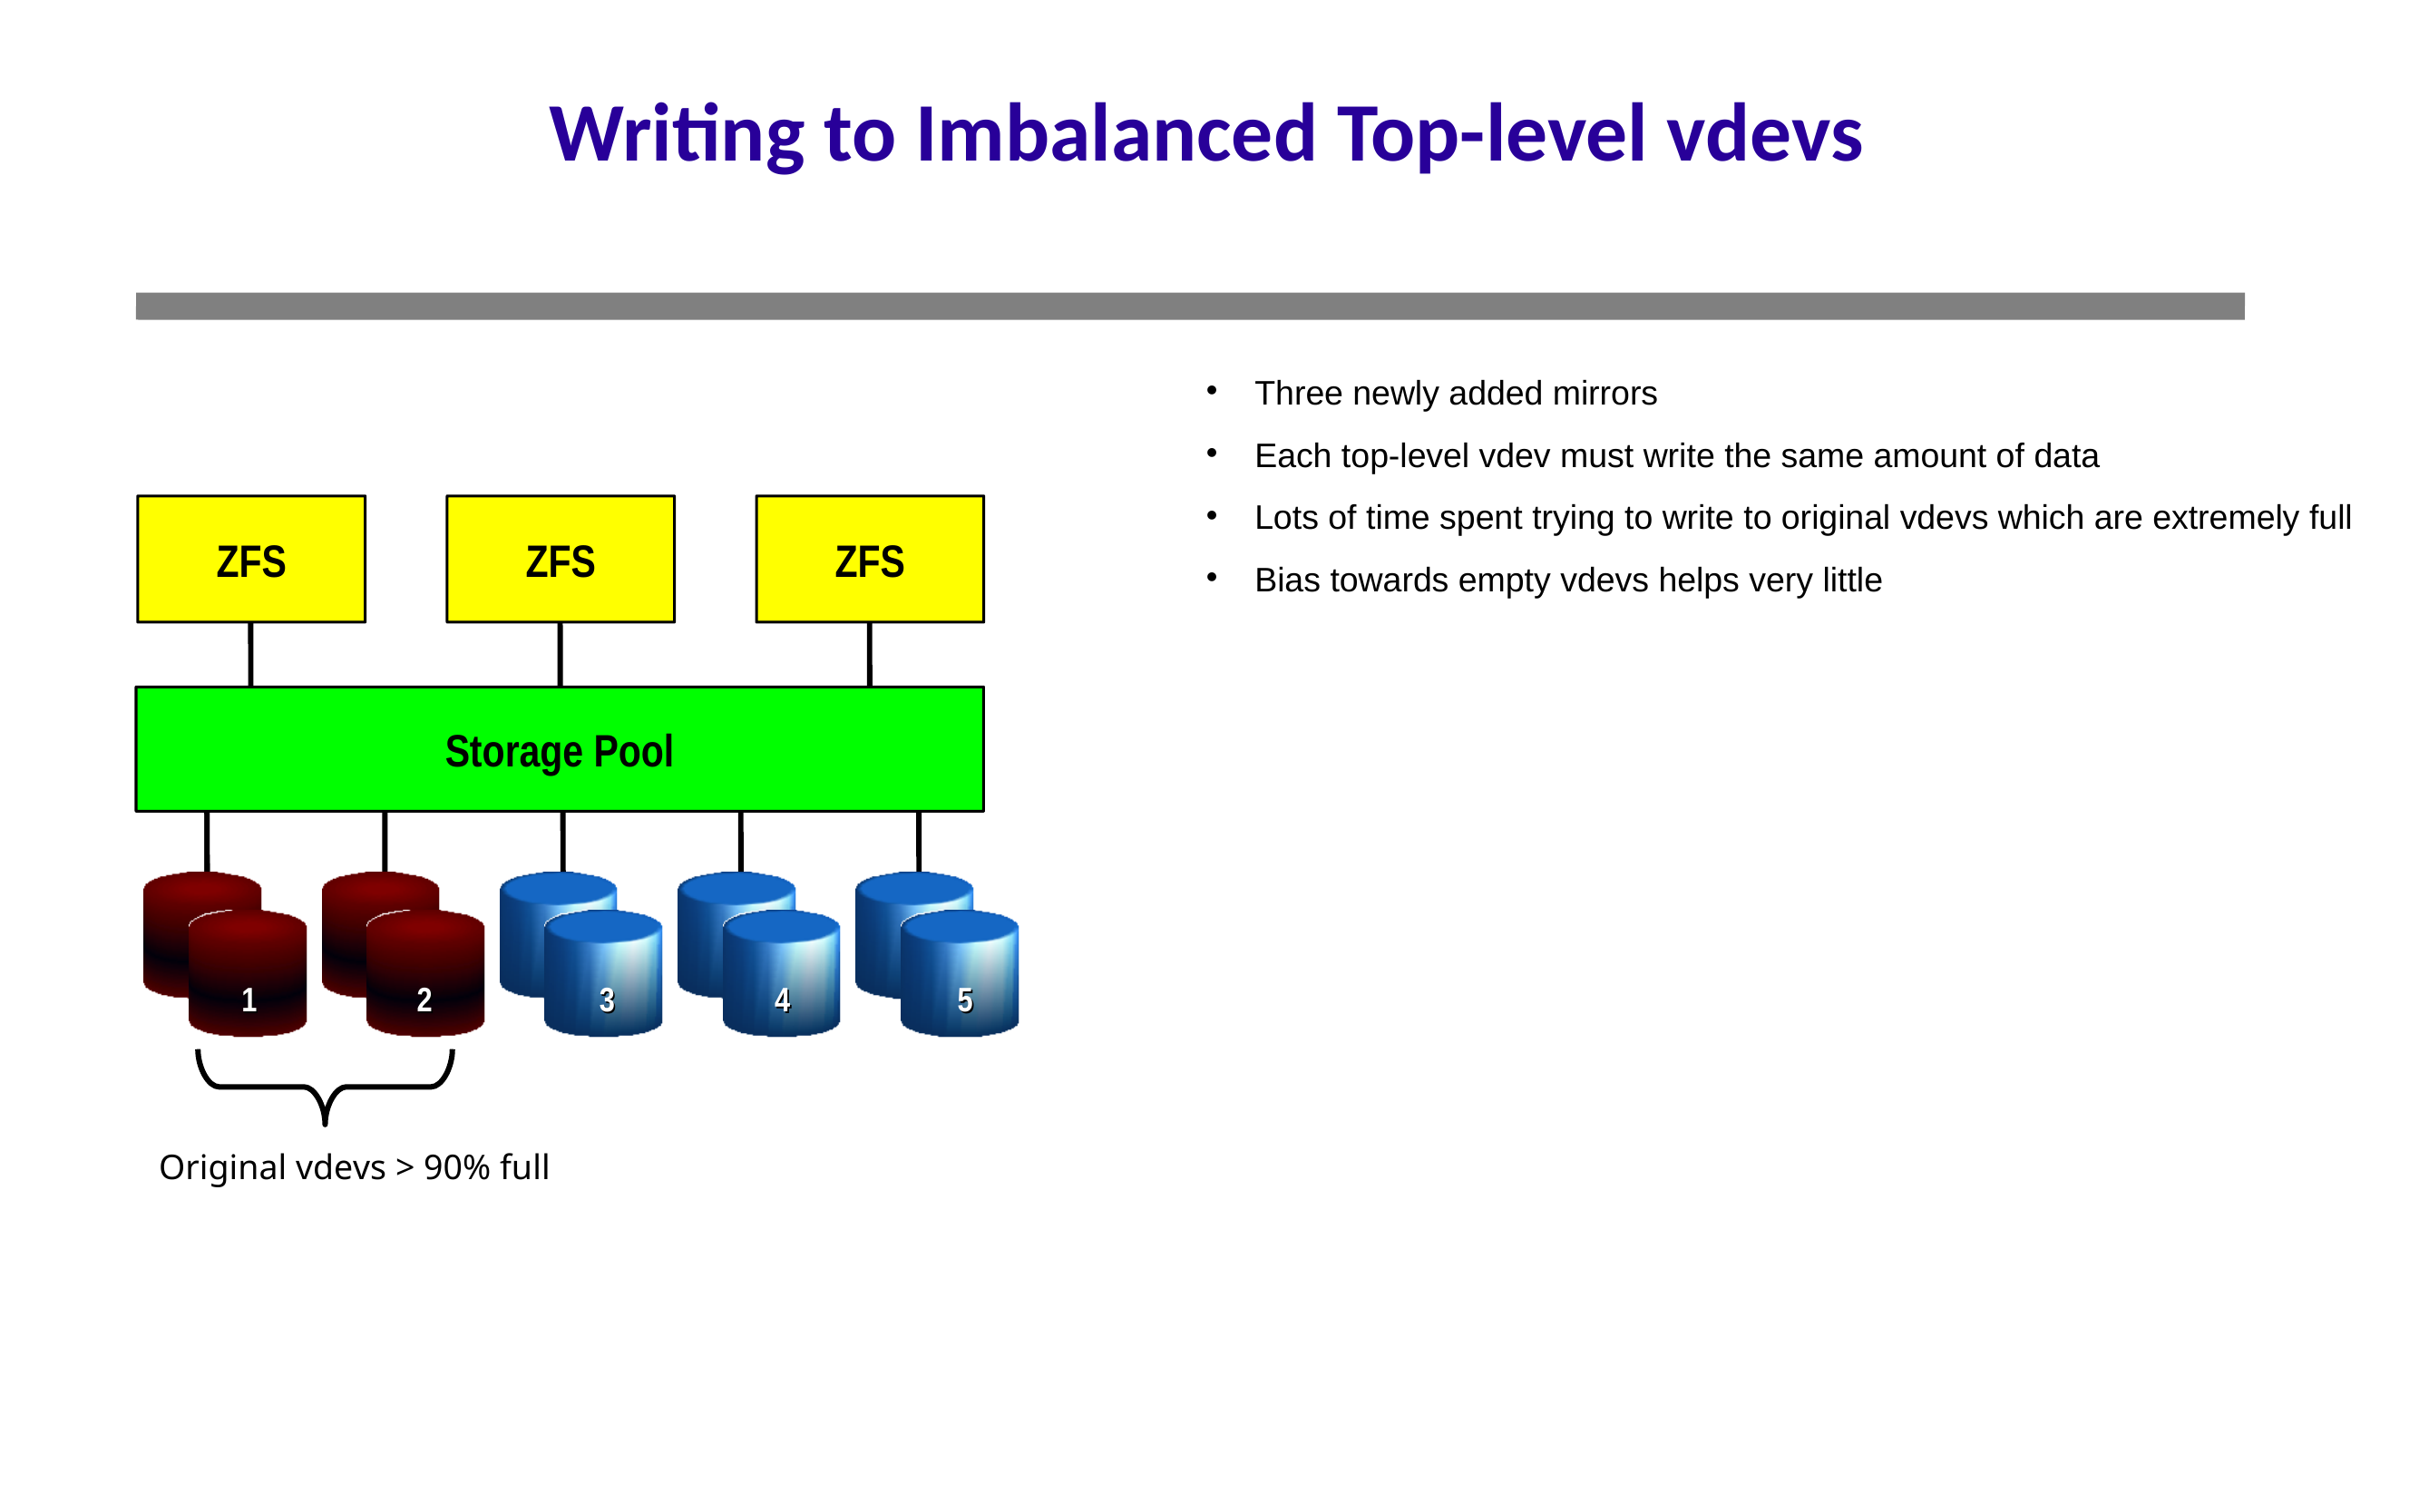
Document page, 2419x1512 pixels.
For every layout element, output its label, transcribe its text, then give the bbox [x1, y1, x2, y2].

list Three newly added mirrors Each top-level vdev must write the same amount of data Lots of time spent trying to write to original vdevs which are extremely full Bias towards empty vdevs helps very little [1190, 374, 2419, 1055]
text_box 4 [741, 971, 824, 1040]
text_box 1 [208, 971, 291, 1040]
picture [143, 872, 309, 1039]
text_box ZFS [756, 495, 984, 622]
text_box 5 [923, 971, 1007, 1040]
title Writing to Imbalanced Top-level vdevs [238, 41, 2177, 239]
picture [678, 872, 843, 1039]
picture [855, 872, 1021, 1039]
picture [500, 872, 665, 1039]
text_box ZFS [137, 495, 366, 622]
text_box 2 [383, 971, 466, 1040]
text_box 3 [565, 971, 649, 1040]
text_box Original vdevs > 90% full [153, 1138, 556, 1191]
text_box ZFS [446, 495, 675, 622]
picture [322, 872, 487, 1039]
text_box Storage Pool [136, 687, 984, 812]
